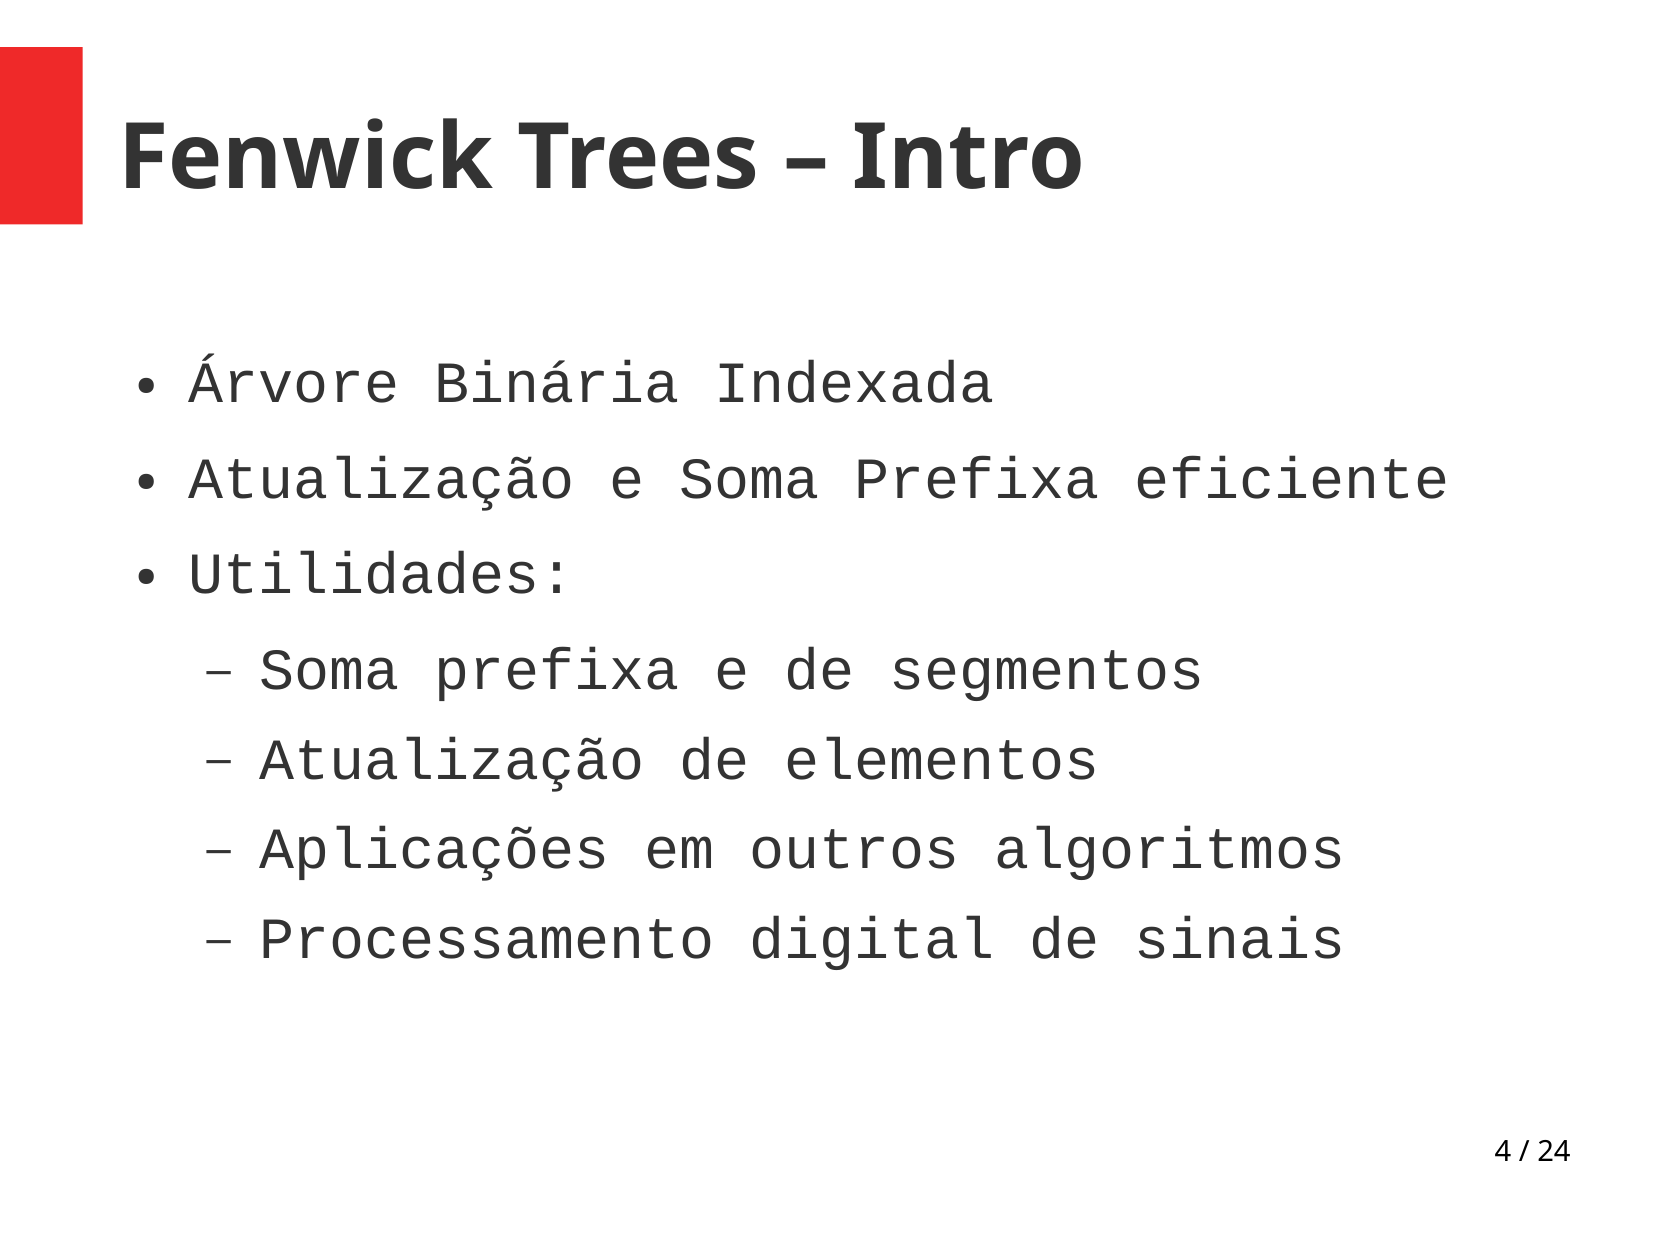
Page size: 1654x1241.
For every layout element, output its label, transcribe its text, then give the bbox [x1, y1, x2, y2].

title Fenwick Trees – Intro [118, 49, 1571, 257]
list Árvore Binária Indexada Atualização e Soma Prefixa eficiente Utilidades: Soma prefixa e de segmentos Atualização de elementos Aplicações em outros algoritmos Processamento digital de sinais [118, 354, 1536, 1074]
